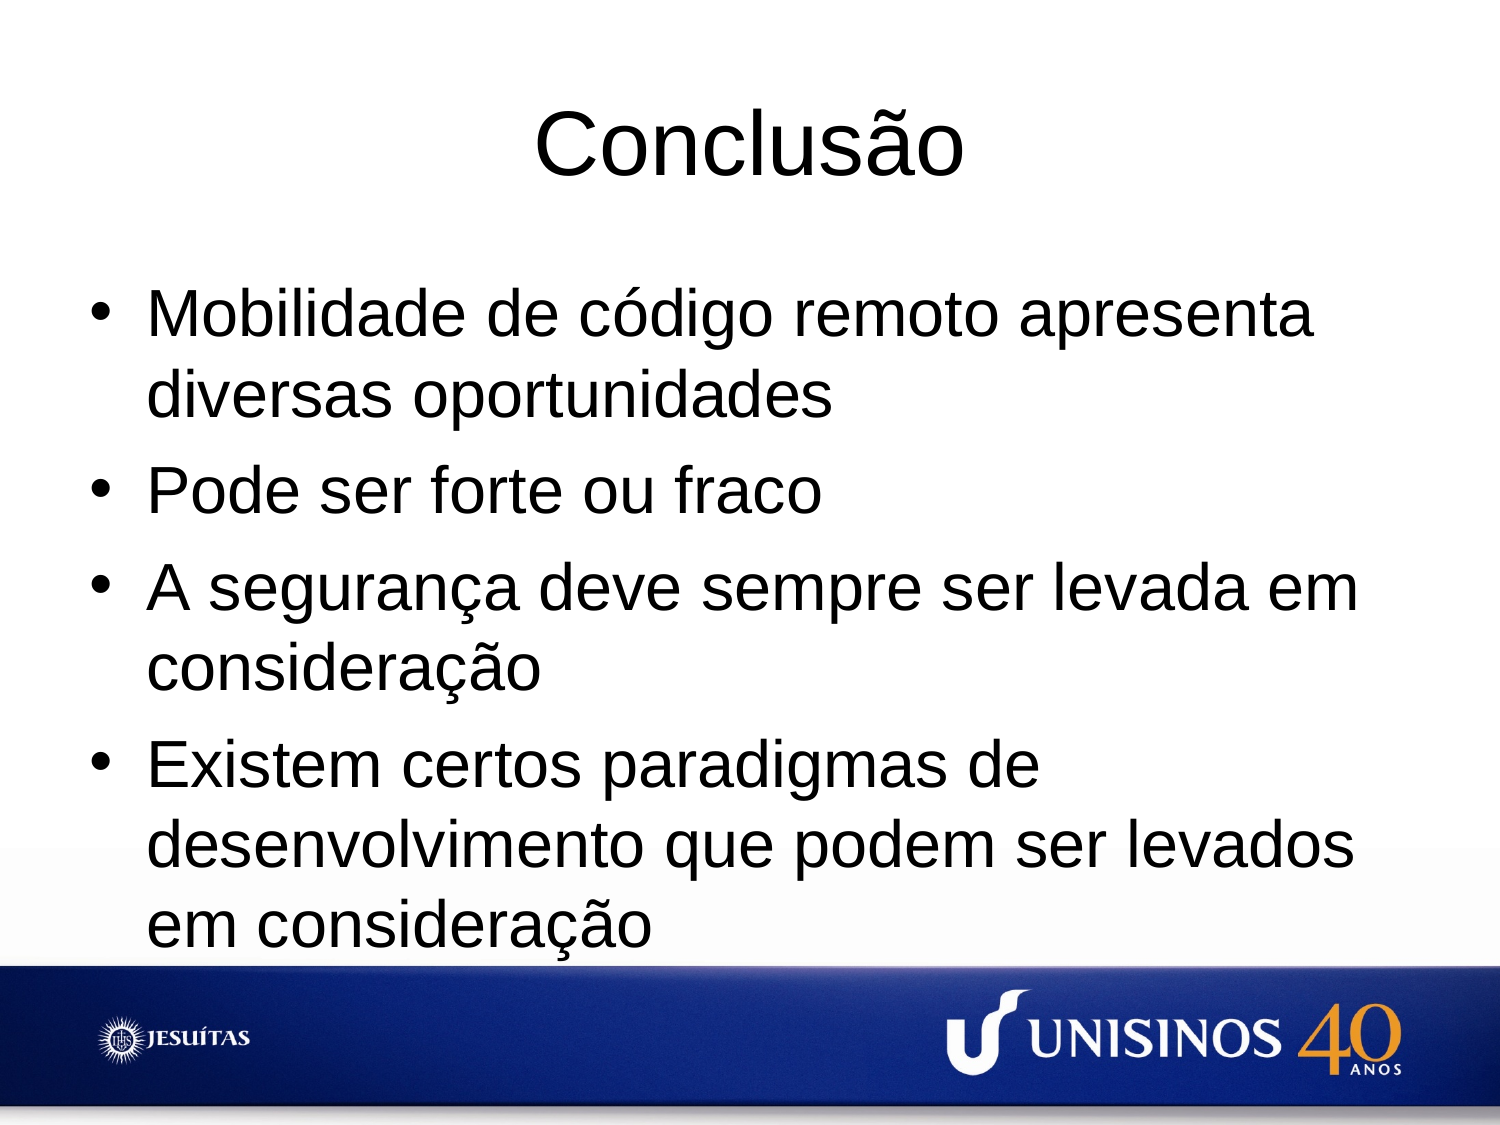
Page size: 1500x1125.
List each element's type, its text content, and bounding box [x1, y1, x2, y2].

picture [0, 848, 1500, 1125]
title Conclusão [75, 45, 1426, 233]
list Mobilidade de código remoto apresenta diversas oportunidades Pode ser forte ou fraco A segurança deve sempre ser levada em consideração Existem certos paradigmas de desenvolvimento que podem ser levados em consideração [75, 262, 1426, 1006]
